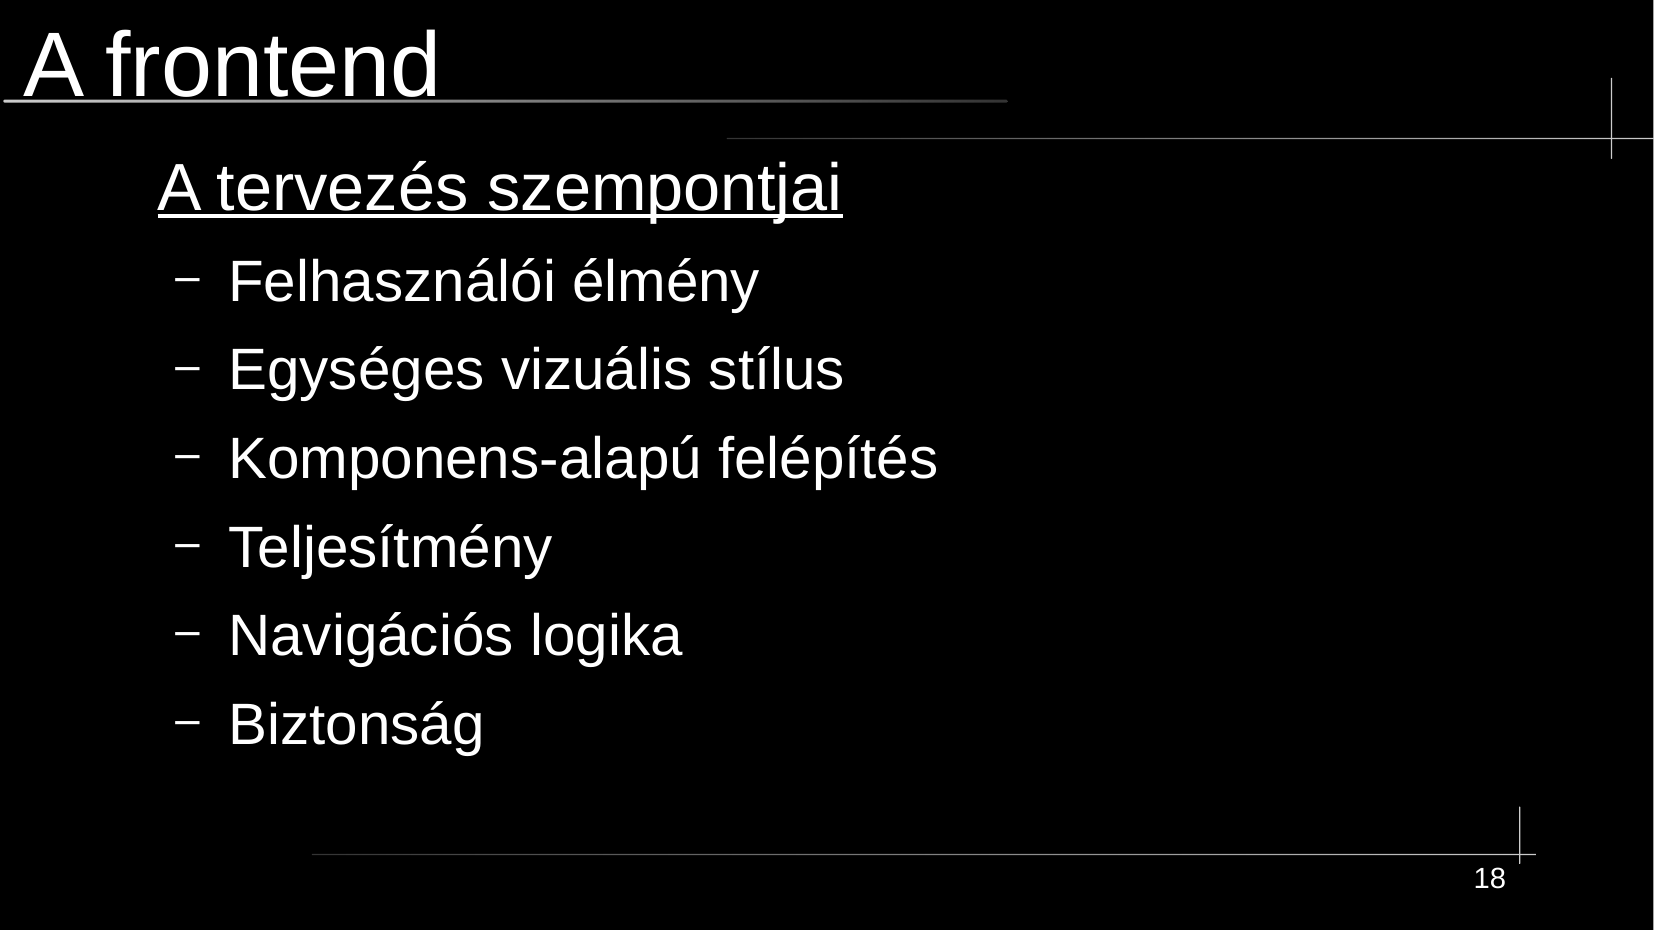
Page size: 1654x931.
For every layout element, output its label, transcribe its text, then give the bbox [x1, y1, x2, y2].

list A tervezés szempontjai Felhasználói élmény Egységes vizuális stílus Komponens-alapú felépítés Teljesítmény Navigációs logika Biztonság [86, 150, 1576, 765]
title A frontend [23, 11, 1589, 119]
